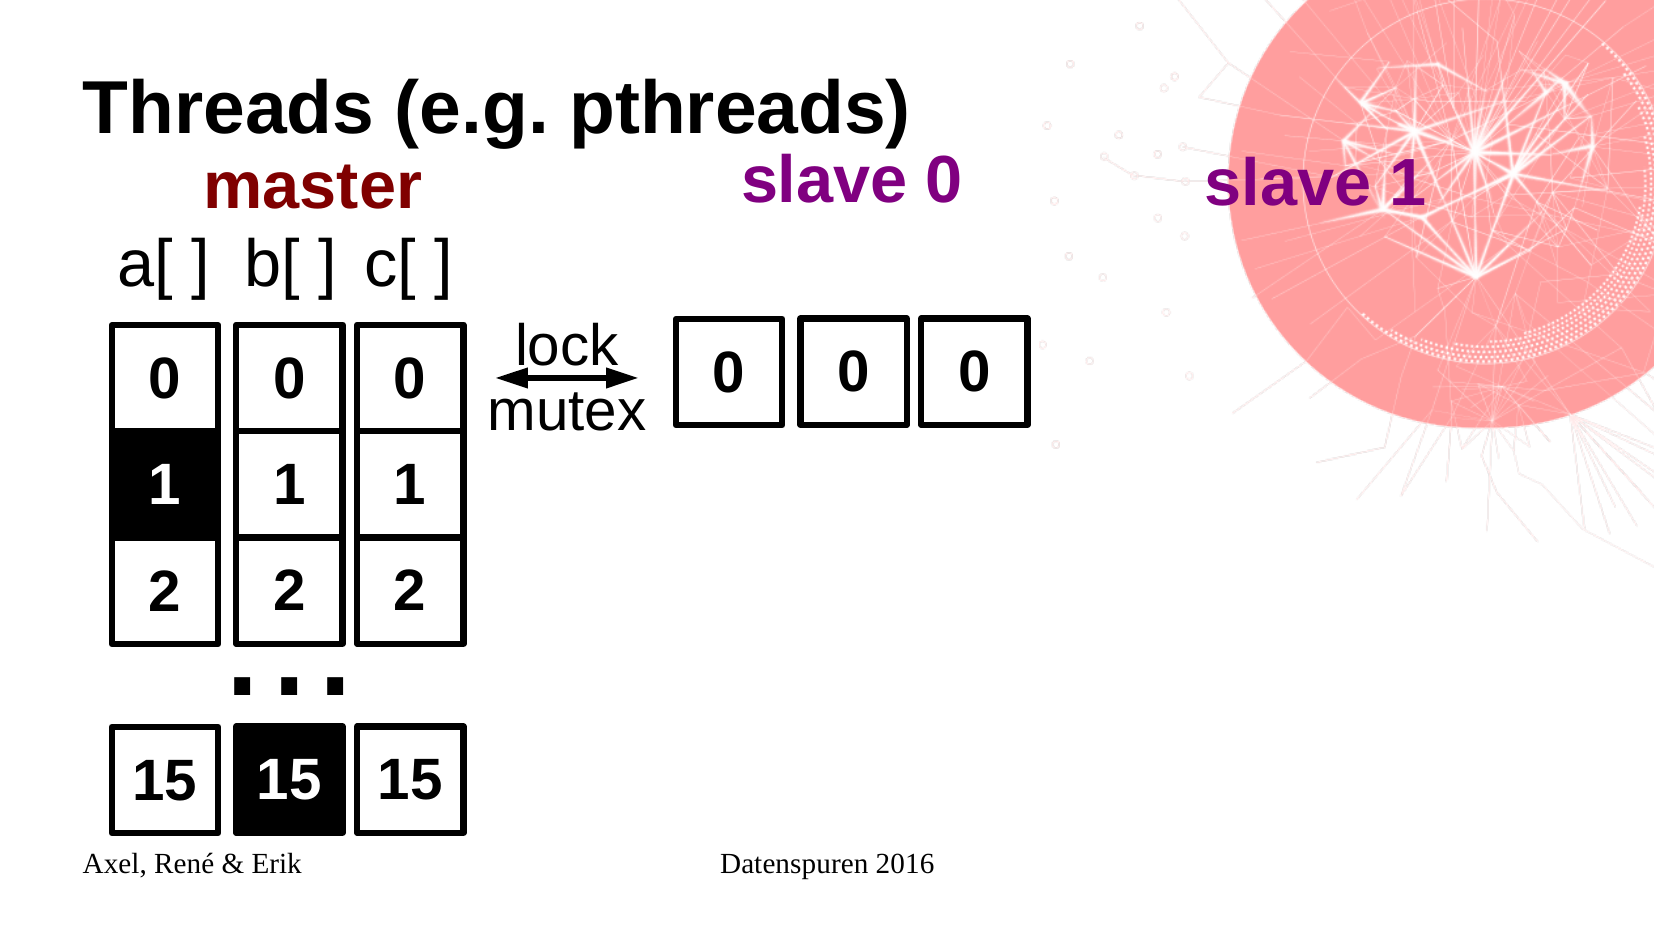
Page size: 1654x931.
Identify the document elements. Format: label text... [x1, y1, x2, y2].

title Threads (e.g. pthreads) [82, 65, 1571, 150]
text_box c[ ] [345, 218, 473, 325]
text_box 0 [357, 325, 464, 431]
text_box 1 [236, 431, 343, 537]
text_box master [188, 140, 438, 231]
text_box 0 [111, 326, 219, 431]
text_box ... [200, 537, 378, 739]
text_box 2 [111, 537, 200, 645]
text_box slave 1 [1190, 137, 1471, 227]
text_box a[ ] [100, 218, 228, 326]
text_box 2 [357, 537, 464, 644]
text_box 0 [800, 318, 907, 425]
text_box 1 [111, 431, 219, 537]
text_box 0 [236, 325, 343, 431]
text_box 15 [357, 726, 464, 833]
text_box 15 [111, 726, 219, 834]
text_box 15 [236, 726, 343, 833]
text_box 0 [676, 318, 783, 426]
text_box 1 [357, 431, 464, 537]
text_box slave 0 [726, 134, 1007, 225]
text_box 0 [921, 318, 1028, 425]
text_box b[ ] [227, 231, 345, 325]
